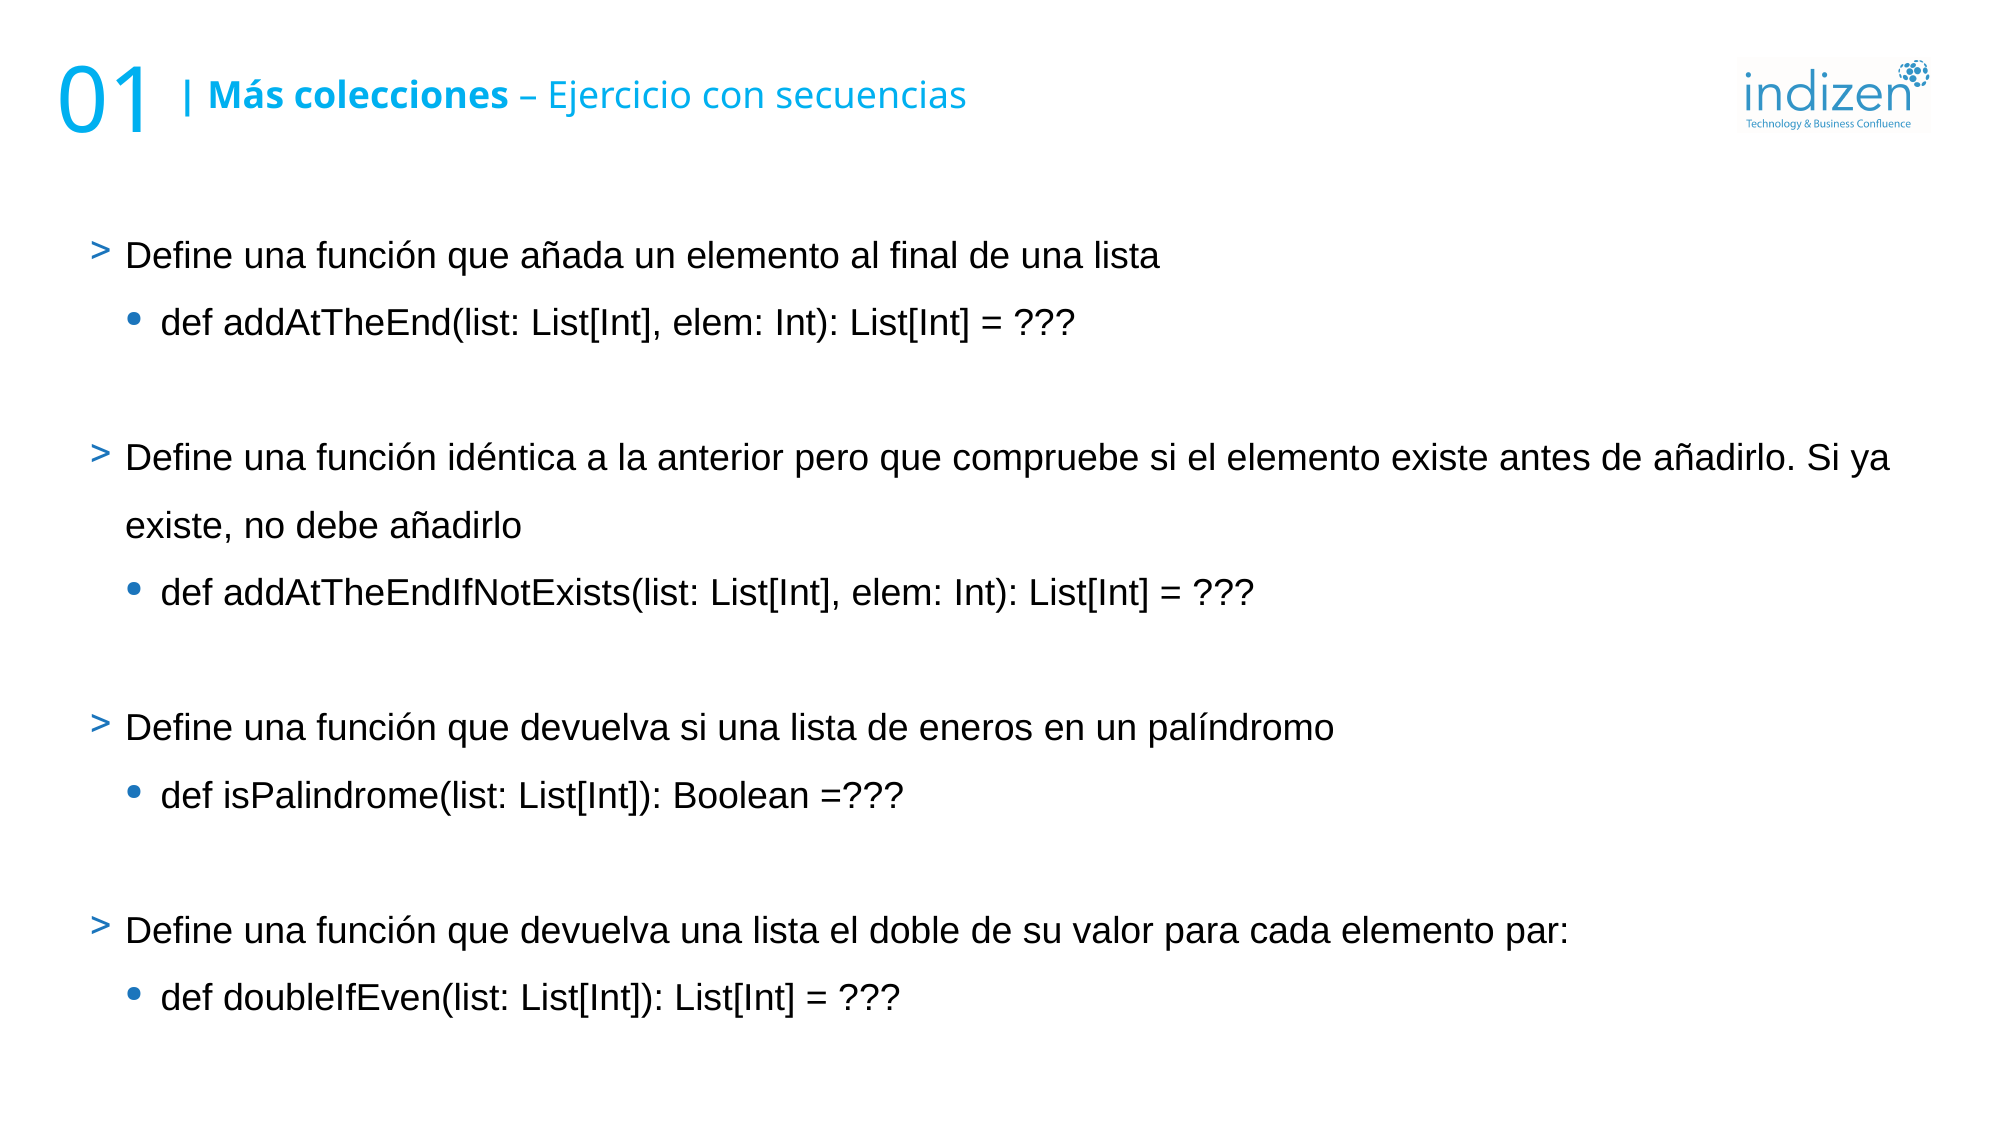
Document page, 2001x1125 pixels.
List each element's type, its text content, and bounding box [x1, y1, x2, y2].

text_box | Más colecciones – Ejercicio con secuencias [157, 60, 1276, 126]
text_box 01 [41, 45, 1392, 127]
text_box 01 [69, 72, 96, 126]
text_box Define una función que añada un elemento al final de una lista def addAtTheEnd(list: List[Int], elem: Int): List[Int] = ??? Define una función idéntica a la anterior pero que compruebe si el elemento existe antes de añadirlo. Si ya existe, no debe añadirlo def addAtTheEndIfNotExists(list: List[Int], elem: Int): List[Int] = ??? Define una función que devuelva si una lista de eneros en un palíndromo def isPalindrome(list: List[Int]): Boolean =??? Define una función que devuelva una lista el doble de su valor para cada elemento par: def doubleIfEven(list: List[Int]): List[Int] = ??? [75, 200, 1938, 945]
picture [1737, 57, 1931, 133]
